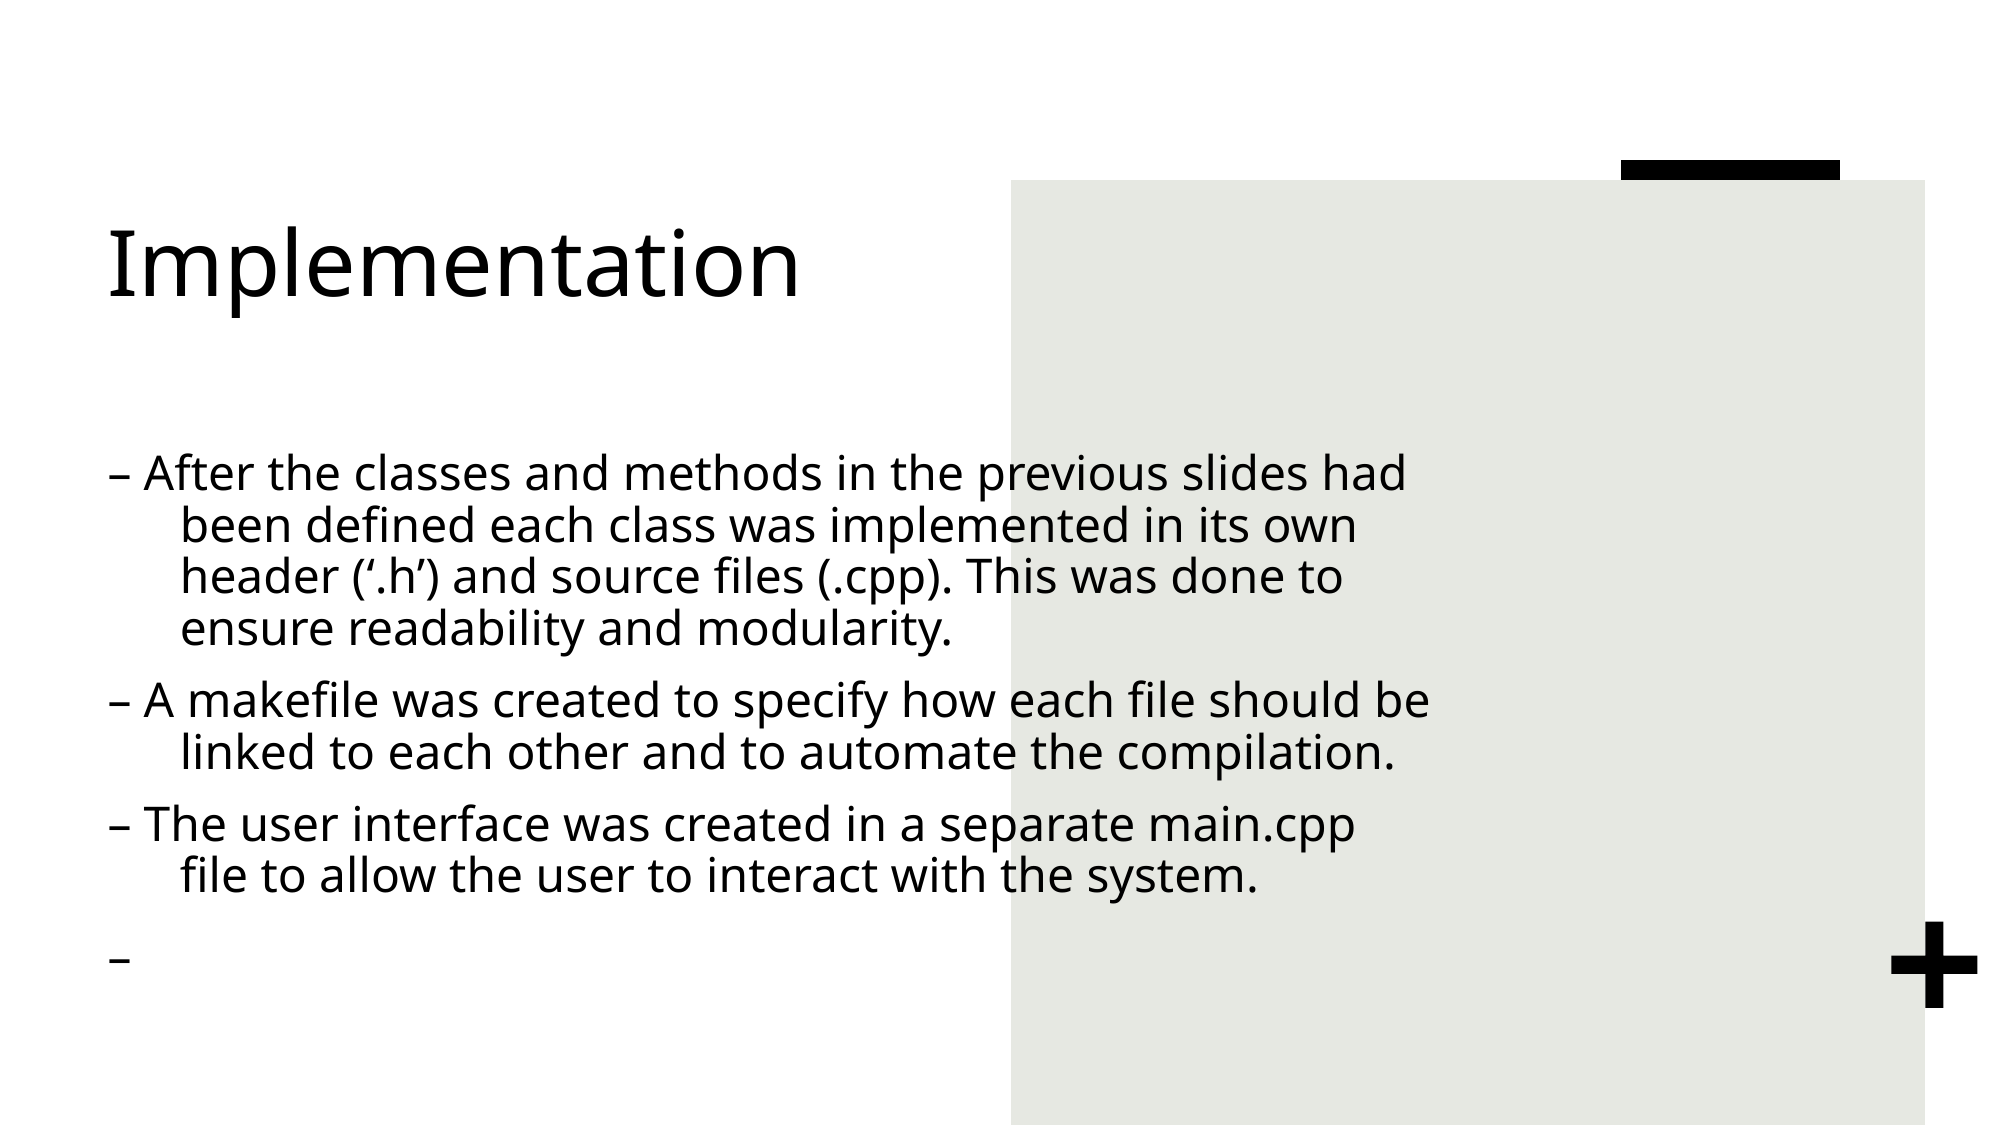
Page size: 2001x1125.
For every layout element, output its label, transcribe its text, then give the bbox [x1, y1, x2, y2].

title Implementation [92, 197, 1449, 435]
list After the classes and methods in the previous slides had been defined each class was implemented in its own header (‘.h’) and source files (.cpp). This was done to ensure readability and modularity. A makefile was created to specify how each file should be linked to each other and to automate the compilation. The user interface was created in a separate main.cpp file to allow the user to interact with the system. [92, 441, 1449, 965]
